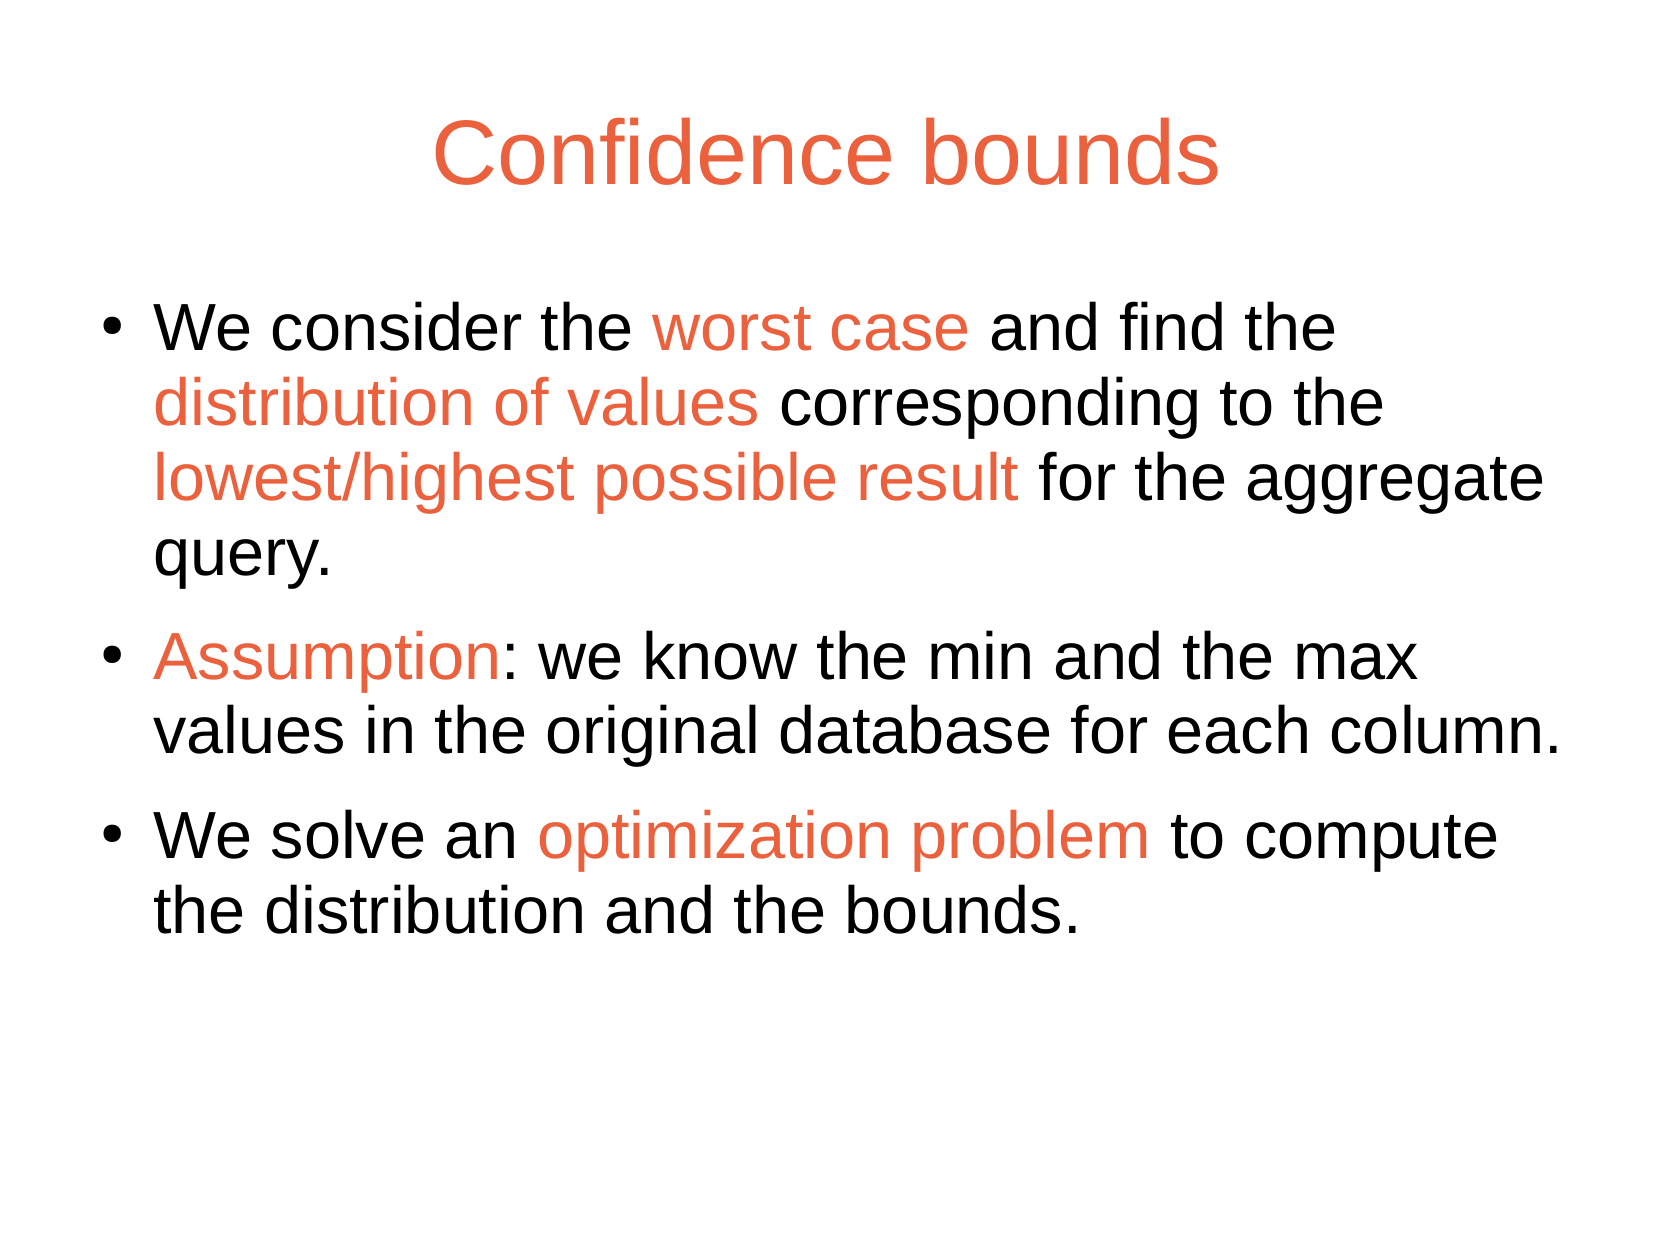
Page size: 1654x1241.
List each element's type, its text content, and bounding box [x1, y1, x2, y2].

title Confidence bounds [82, 49, 1571, 257]
list We consider the worst case and find the distribution of values corresponding to the lowest/highest possible result for the aggregate query. Assumption: we know the min and the max values in the original database for each column. We solve an optimization problem to compute the distribution and the bounds. [82, 290, 1571, 1109]
